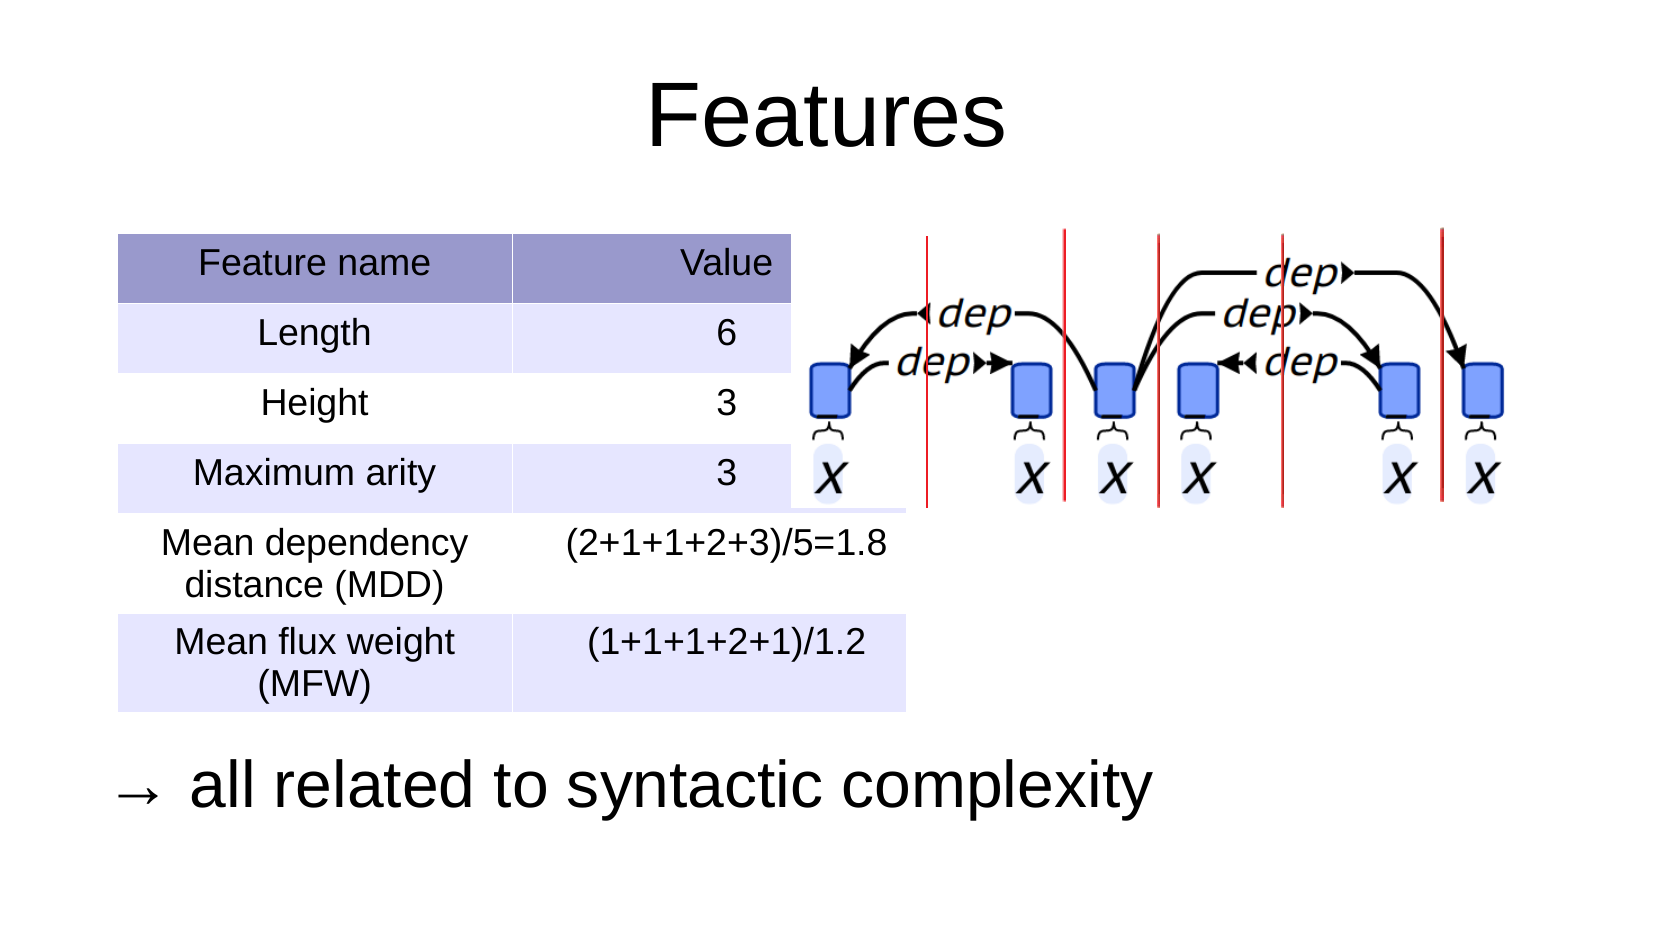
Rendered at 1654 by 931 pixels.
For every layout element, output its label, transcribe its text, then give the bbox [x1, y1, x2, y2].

table_cell 3 [513, 444, 906, 513]
title Features [82, 37, 1571, 193]
table_cell Length [118, 304, 512, 373]
table_cell (2+1+1+2+3)/5=1.8 [513, 514, 906, 613]
table_cell Height [118, 374, 512, 443]
table_cell 6 [513, 304, 791, 373]
table_cell Maximum arity [118, 444, 512, 513]
table_cell Mean flux weight (MFW) [118, 614, 512, 712]
table_cell 3 [513, 374, 791, 443]
picture [791, 212, 1557, 508]
table_cell (1+1+1+2+1)/1.2 [513, 614, 906, 712]
table_header Value [513, 234, 791, 303]
list → all related to syntactic complexity [35, 283, 1524, 823]
table_header Feature name [118, 234, 512, 303]
table_cell Mean dependency distance (MDD) [118, 514, 512, 613]
